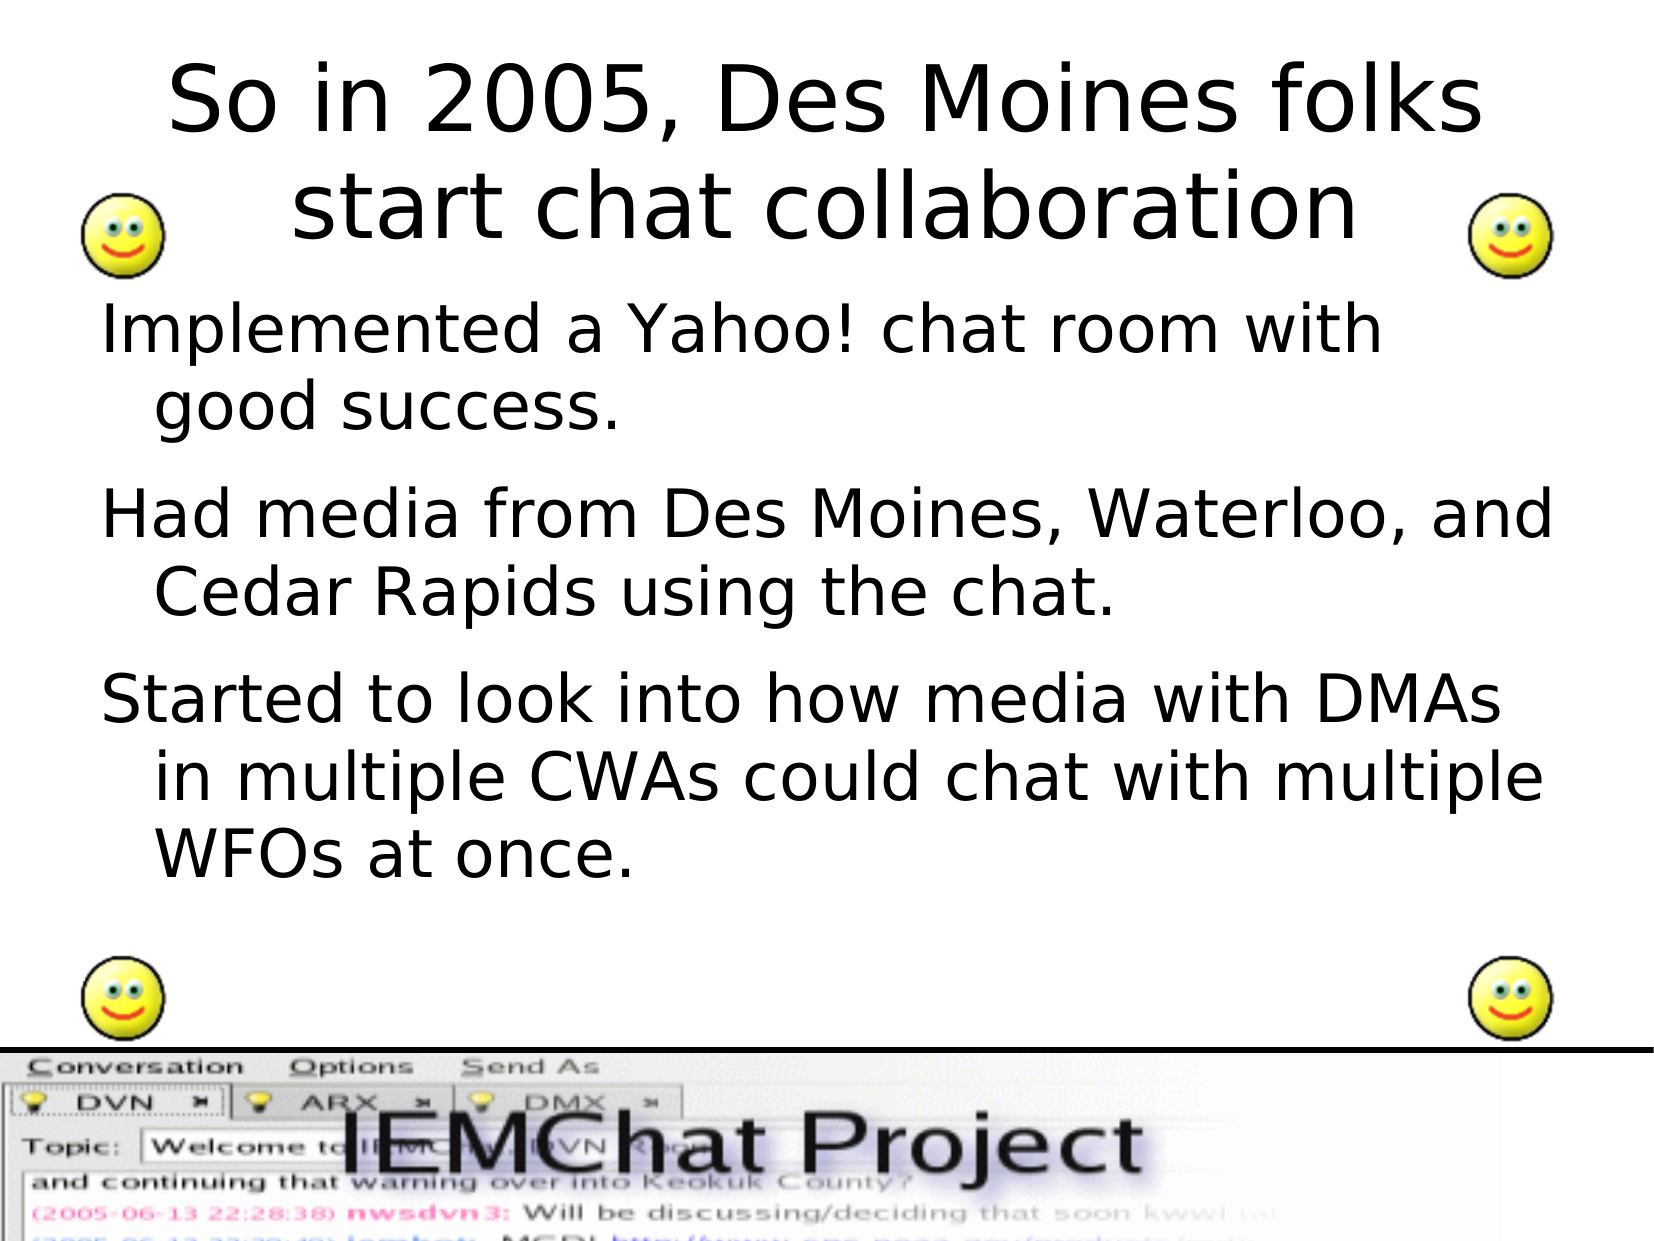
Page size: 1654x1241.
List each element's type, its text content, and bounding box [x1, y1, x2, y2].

picture [1462, 950, 1563, 1051]
picture [75, 187, 175, 288]
title So in 2005, Des Moines folks start chat collaboration [82, 45, 1571, 261]
picture [1462, 187, 1563, 288]
picture [0, 1053, 1501, 1241]
picture [75, 950, 175, 1051]
list Implemented a Yahoo! chat room with good success. Had media from Des Moines, Waterloo, and Cedar Rapids using the chat. Started to look into how media with DMAs in multiple CWAs could chat with multiple WFOs at once. [82, 290, 1571, 1109]
